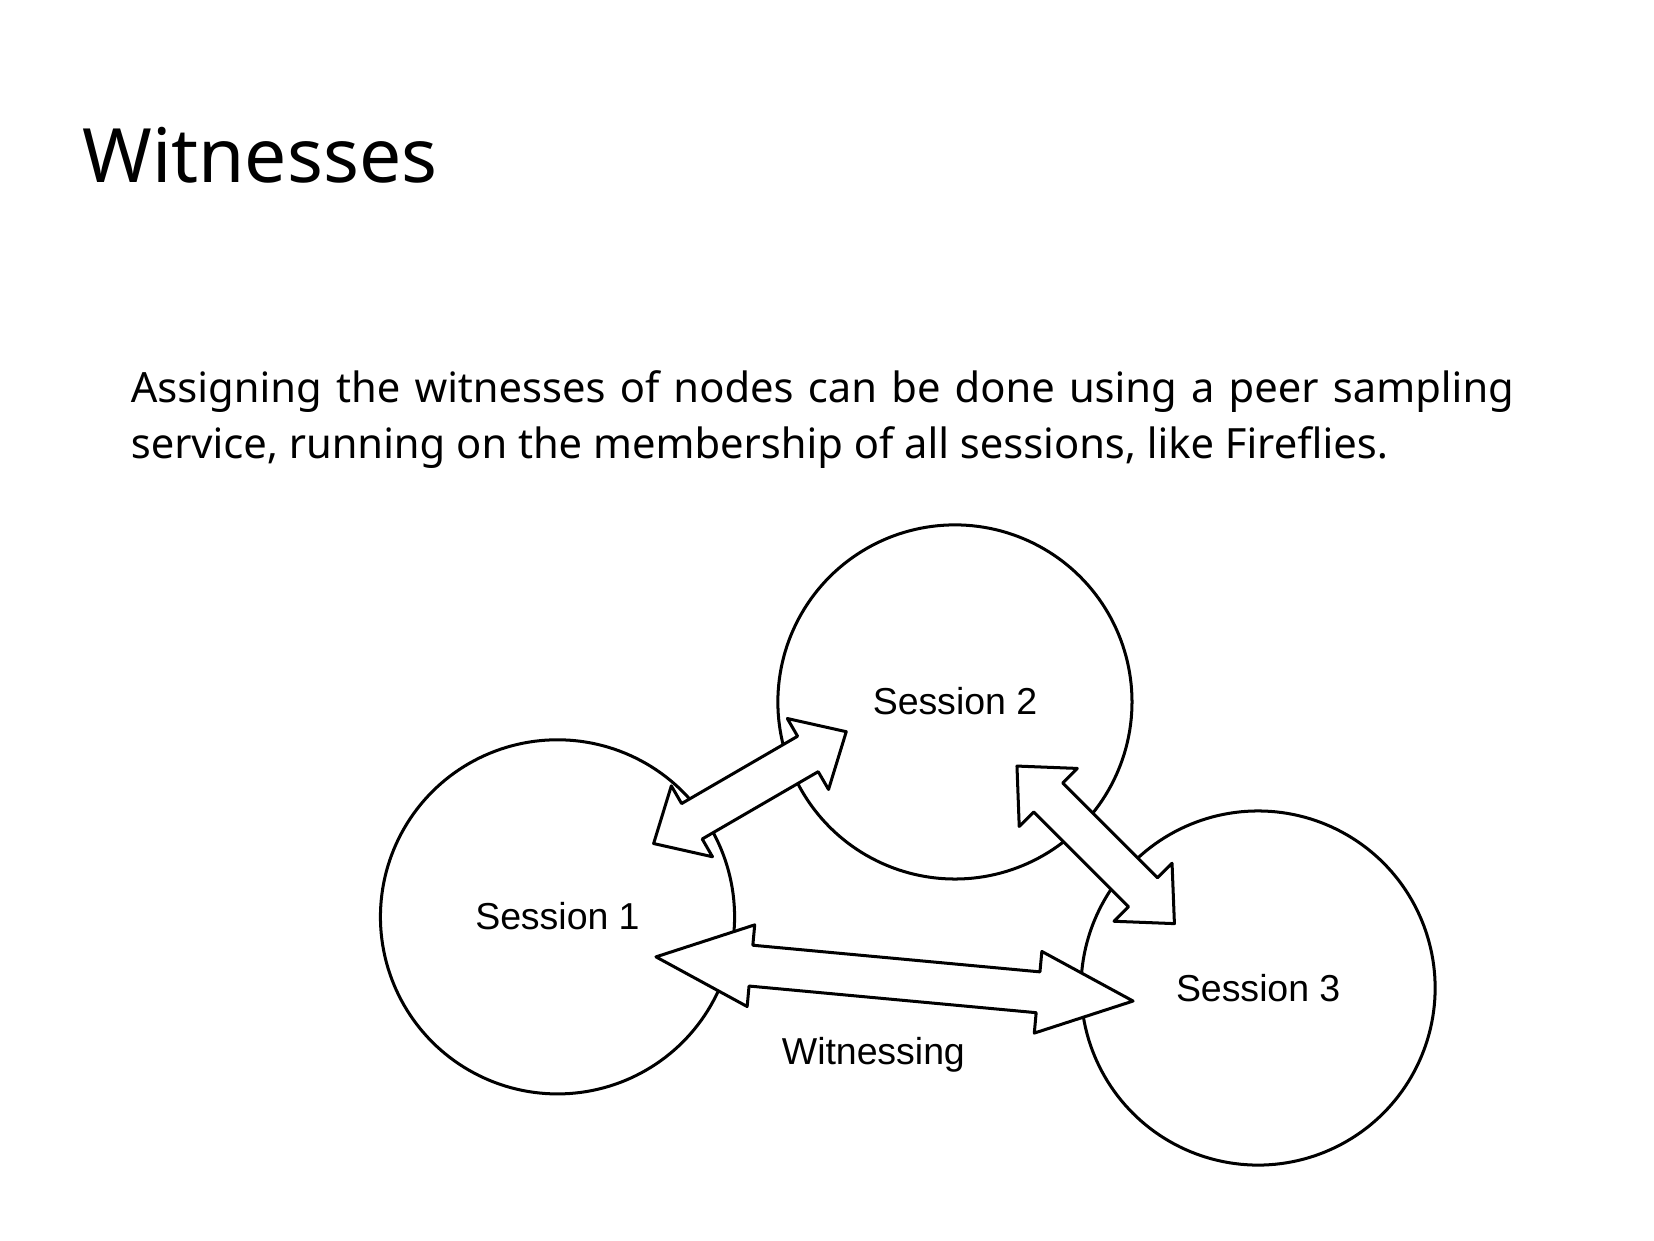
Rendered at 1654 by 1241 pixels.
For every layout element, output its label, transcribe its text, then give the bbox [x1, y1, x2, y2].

text_box Witnessing [767, 1023, 1049, 1081]
text_box [655, 924, 1134, 1029]
title Witnesses [82, 49, 1571, 257]
text_box [1016, 766, 1175, 924]
list Assigning the witnesses of nodes can be done using a peer sampling service, running on the membership of all sessions, like Fireflies. [59, 270, 1516, 1176]
text_box Session 1 [380, 739, 735, 1094]
text_box [653, 718, 847, 857]
text_box Session 3 [1081, 810, 1436, 1166]
text_box Session 2 [777, 524, 1133, 880]
